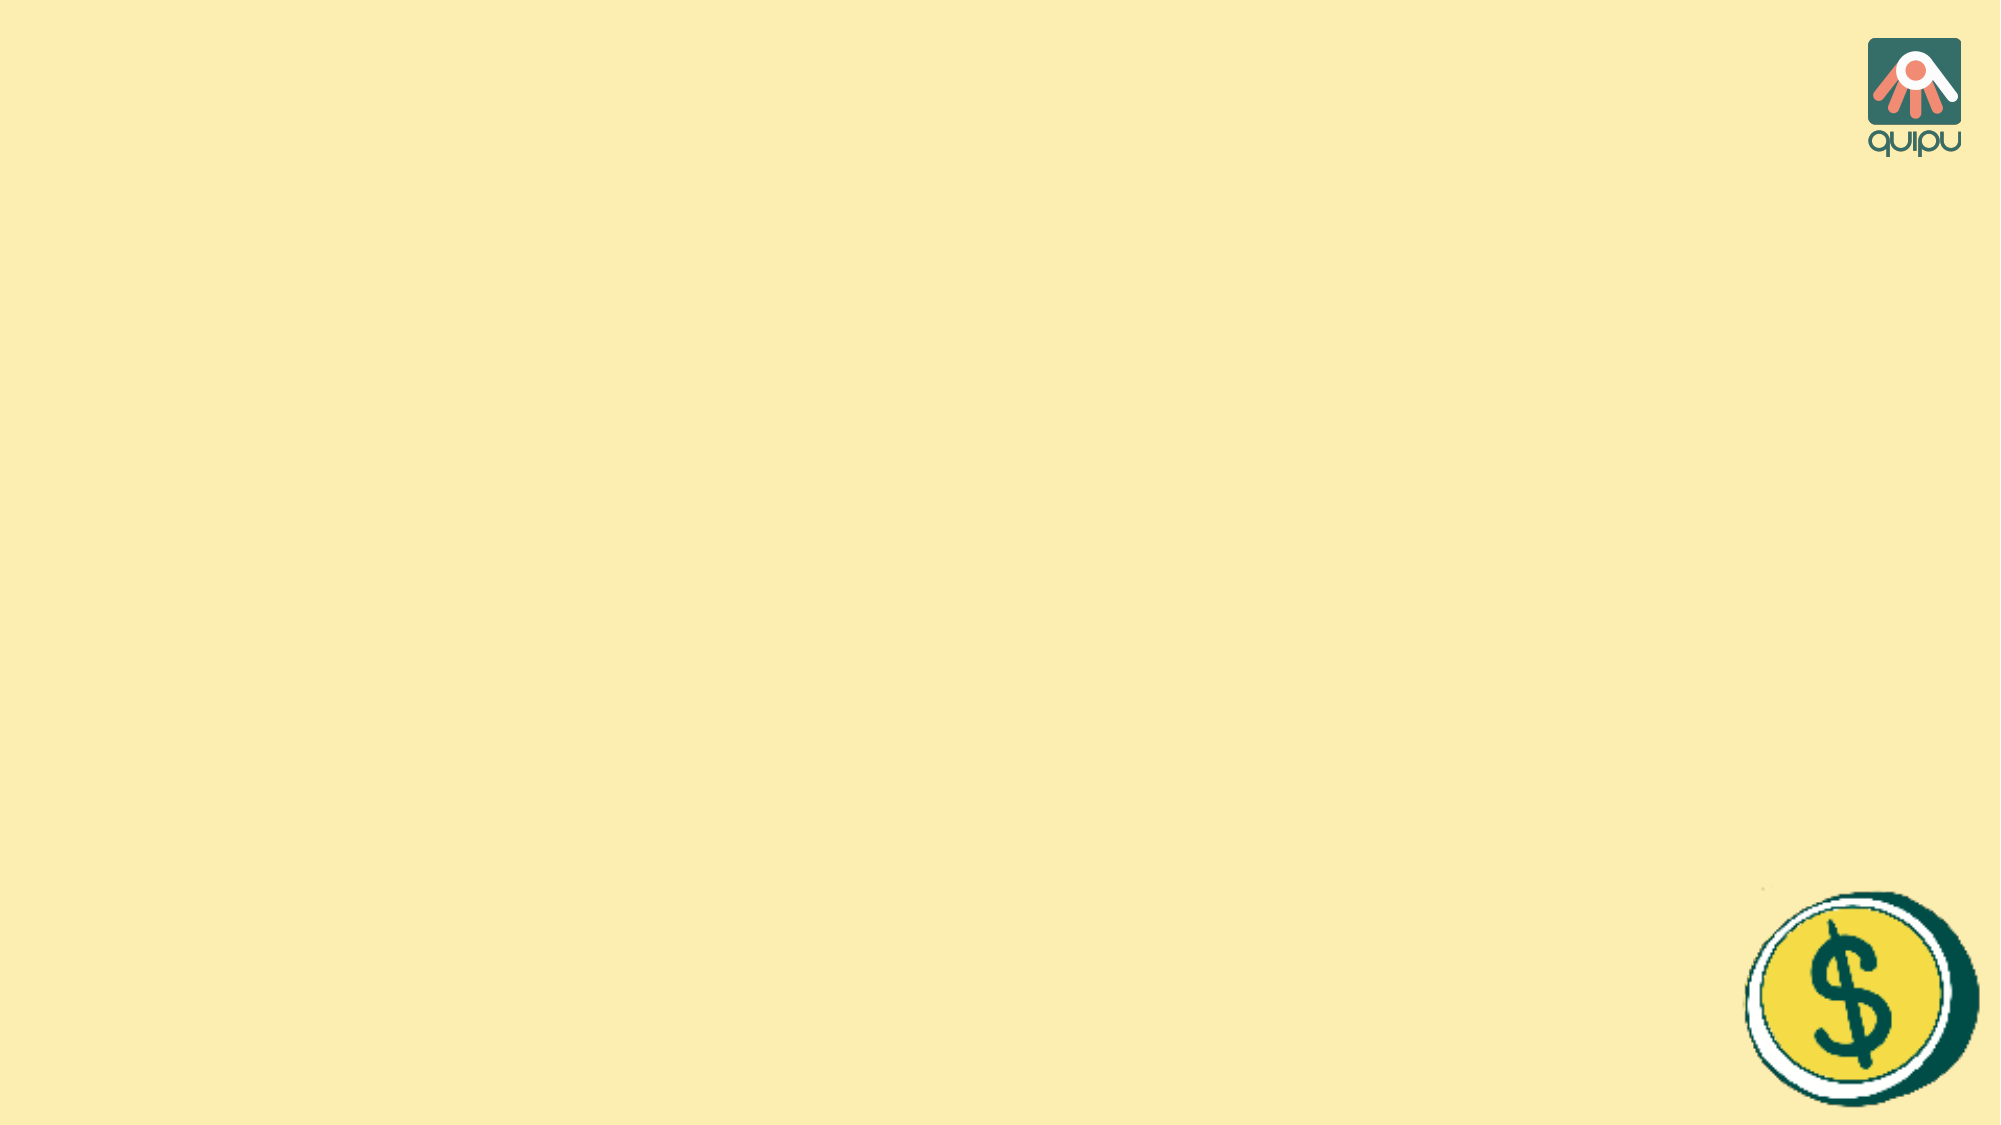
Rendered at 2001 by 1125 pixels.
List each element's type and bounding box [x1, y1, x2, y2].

picture [1738, 872, 2001, 1125]
picture [1868, 38, 1961, 157]
